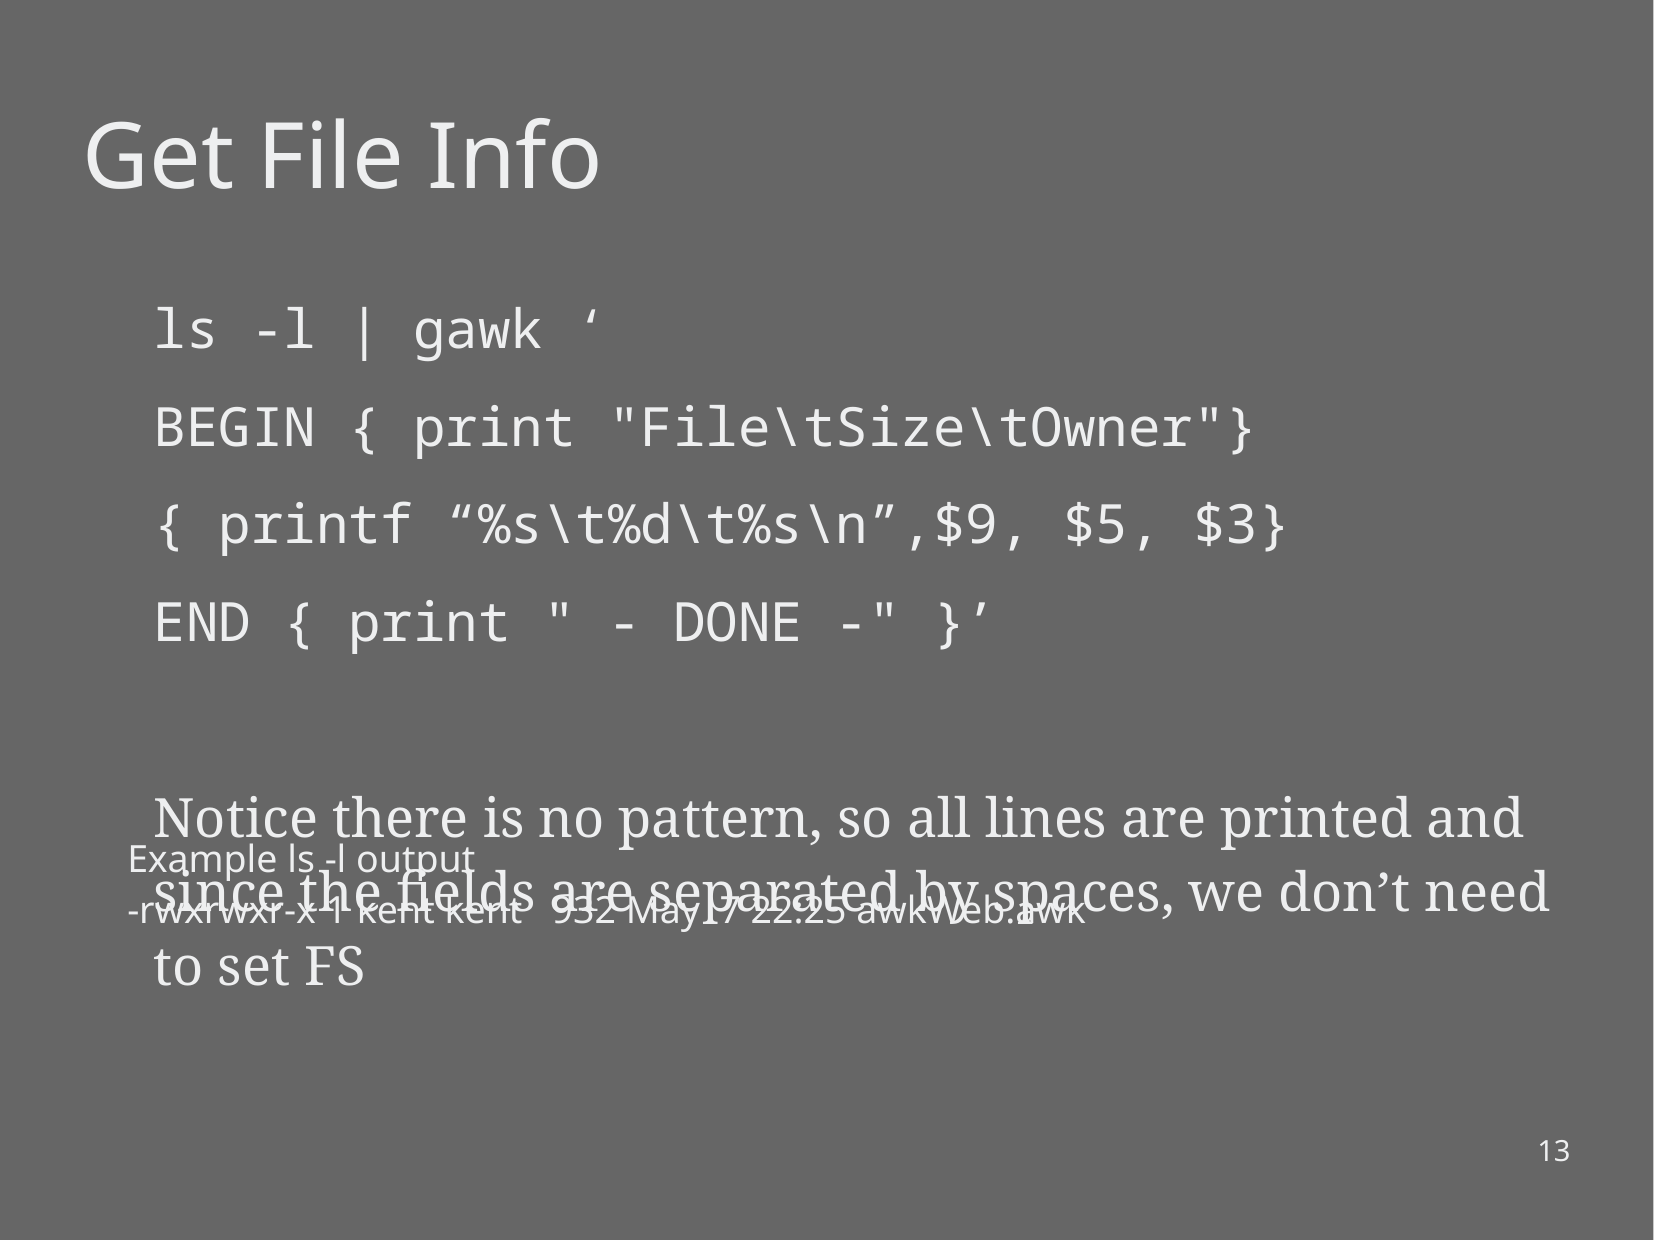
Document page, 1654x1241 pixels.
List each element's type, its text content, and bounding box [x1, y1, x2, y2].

text_box Example ls -l output -rwxrwxr-x 1 kent kent 932 May 7 22:25 awkWeb.awk [112, 825, 1351, 976]
list ls -l | gawk ‘ BEGIN { print "File\tSize\tOwner"} { printf “%s\t%d\t%s\n”,$9, $5, $3} END { print " - DONE -" }’ Notice there is no pattern, so all lines are printed and since the fields are separated by spaces, we don’t need to set FS [82, 290, 1571, 799]
title Get File Info [82, 49, 1571, 257]
